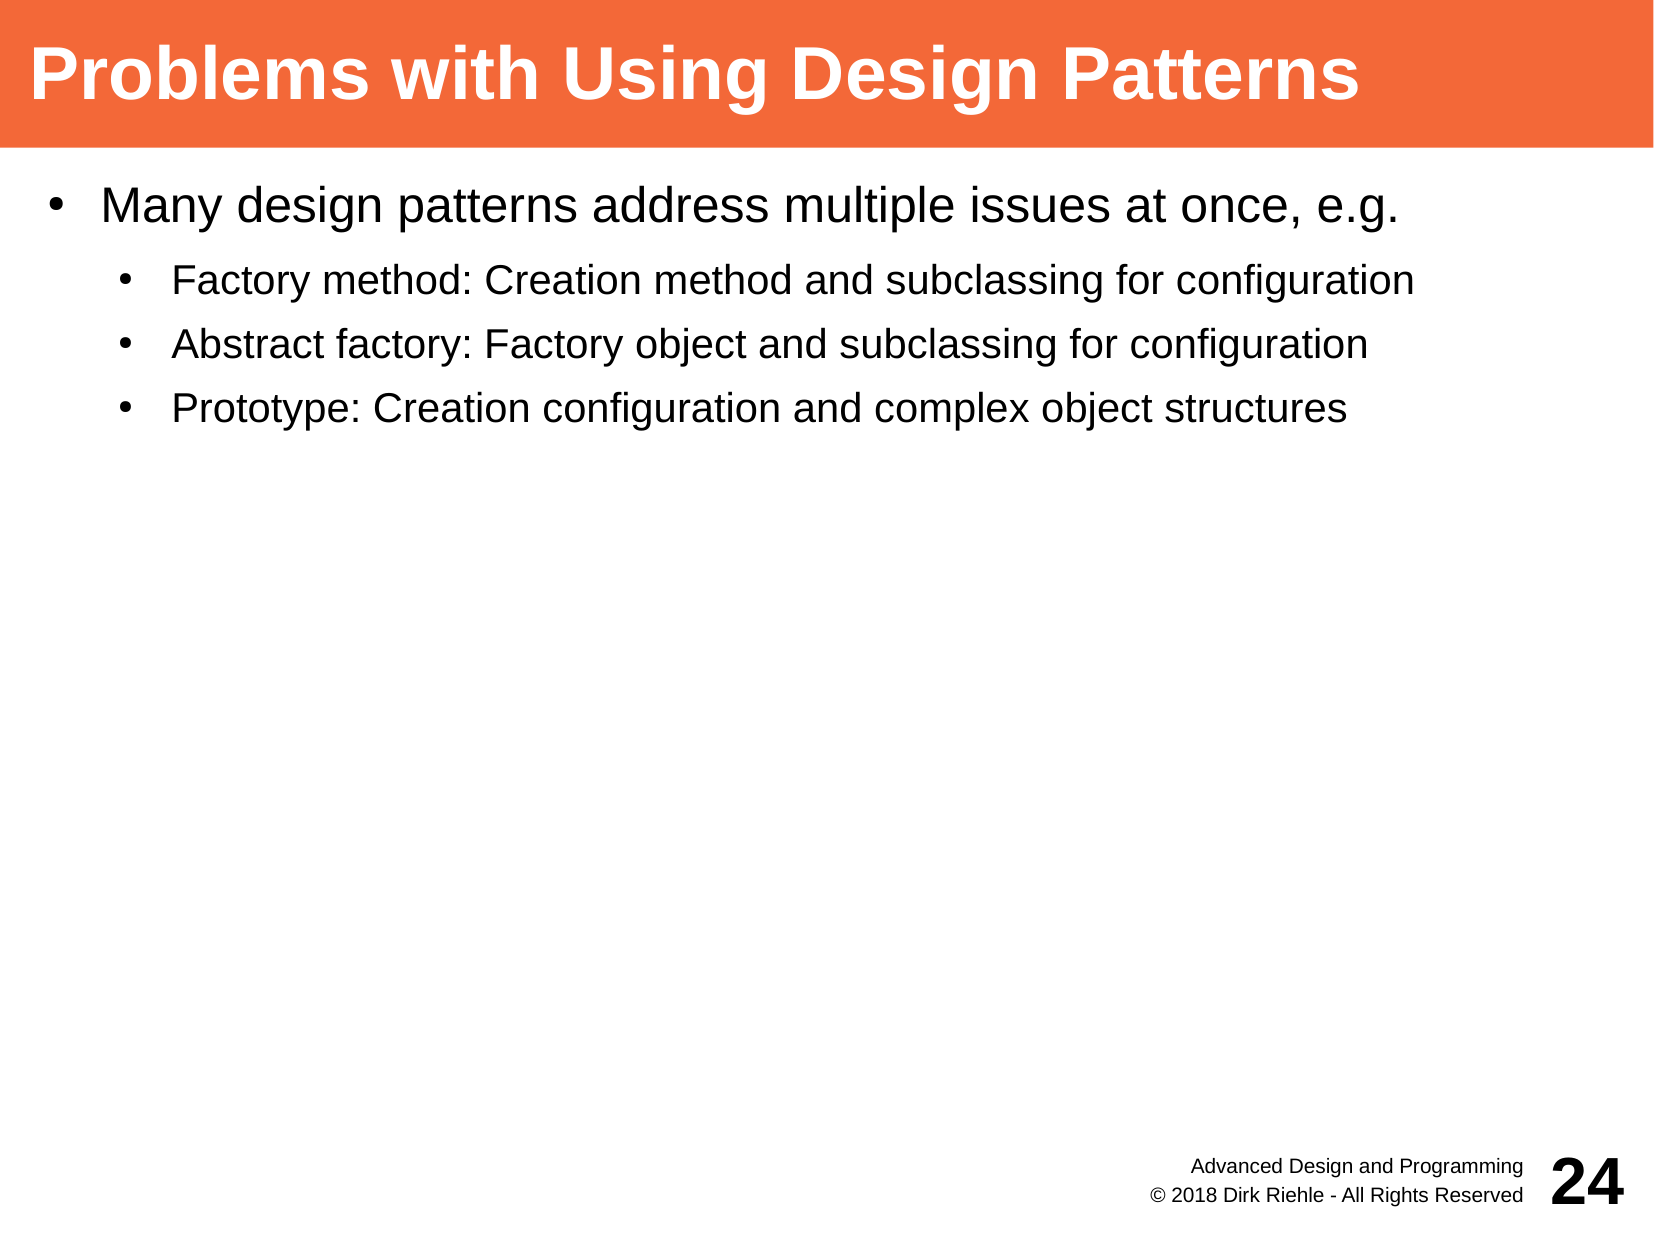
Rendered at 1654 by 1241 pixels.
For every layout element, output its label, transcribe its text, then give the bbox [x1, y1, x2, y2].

title Problems with Using Design Patterns [0, 0, 1654, 148]
list Many design patterns address multiple issues at once, e.g. Factory method: Creation method and subclassing for configuration Abstract factory: Factory object and subclassing for configuration Prototype: Creation configuration and complex object structures [29, 177, 1625, 1063]
